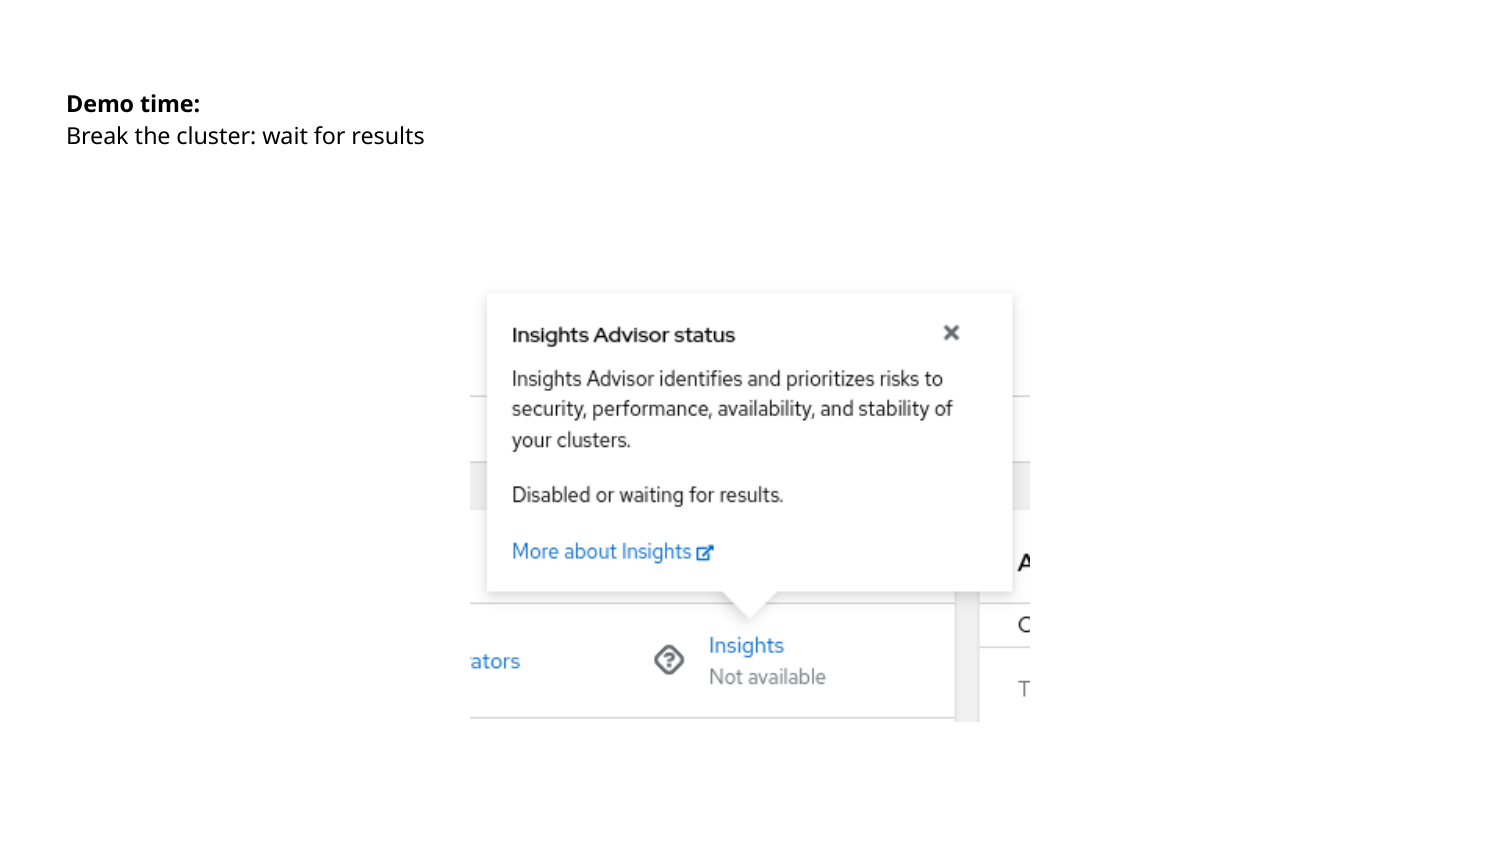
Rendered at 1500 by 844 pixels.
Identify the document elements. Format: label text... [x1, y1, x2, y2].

picture [470, 278, 1030, 722]
title Demo time: Break the cluster: wait for results [51, 72, 1449, 167]
